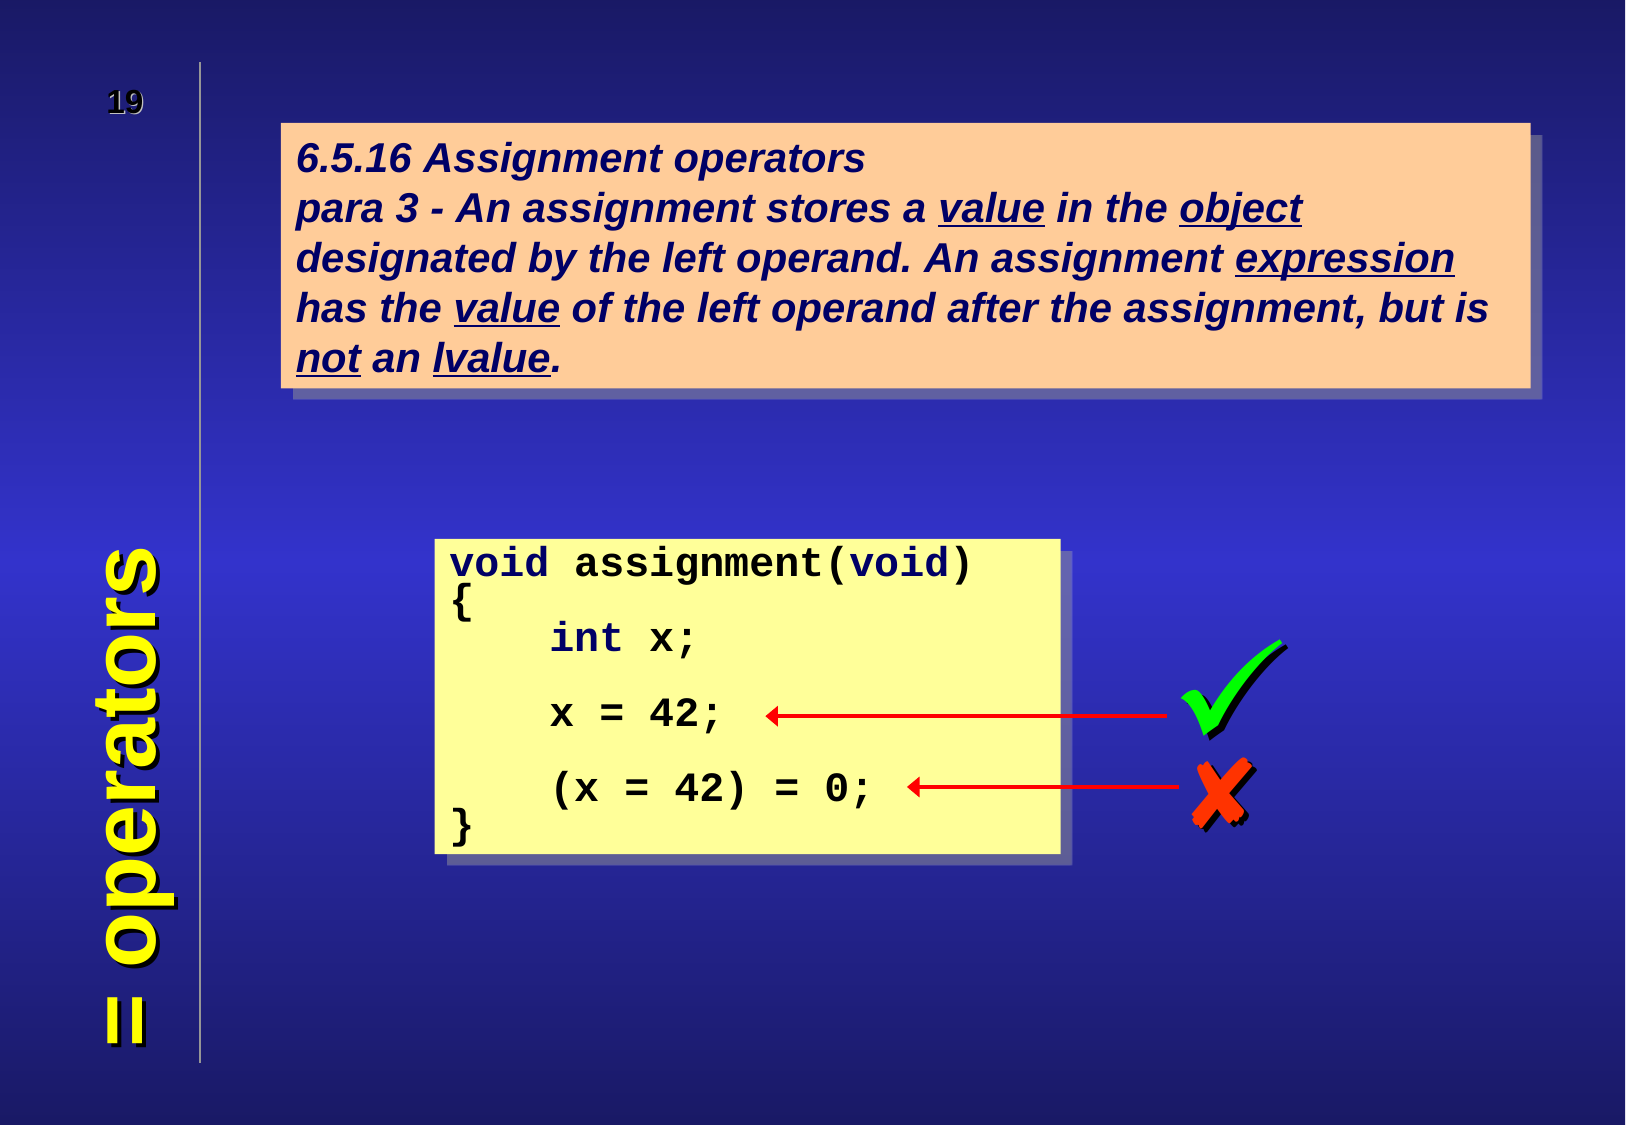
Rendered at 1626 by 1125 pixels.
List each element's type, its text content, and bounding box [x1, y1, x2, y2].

title = operators [50, 187, 188, 1063]
text_box  [1154, 718, 1165, 785]
text_box  [1154, 597, 1345, 714]
text_box void assignment(void) { int x; x = 42; (x = 42) = 0; } [434, 538, 1061, 855]
text_box 6.5.16 Assignment operators para 3 - An assignment stores a value in the object designated by the left operand. An assignment expression has the value of the left operand after the assignment, but is not an lvalue. [280, 122, 1531, 389]
list [212, 62, 1550, 1125]
text_box  [1165, 704, 1368, 870]
text_box  [1154, 789, 1165, 793]
